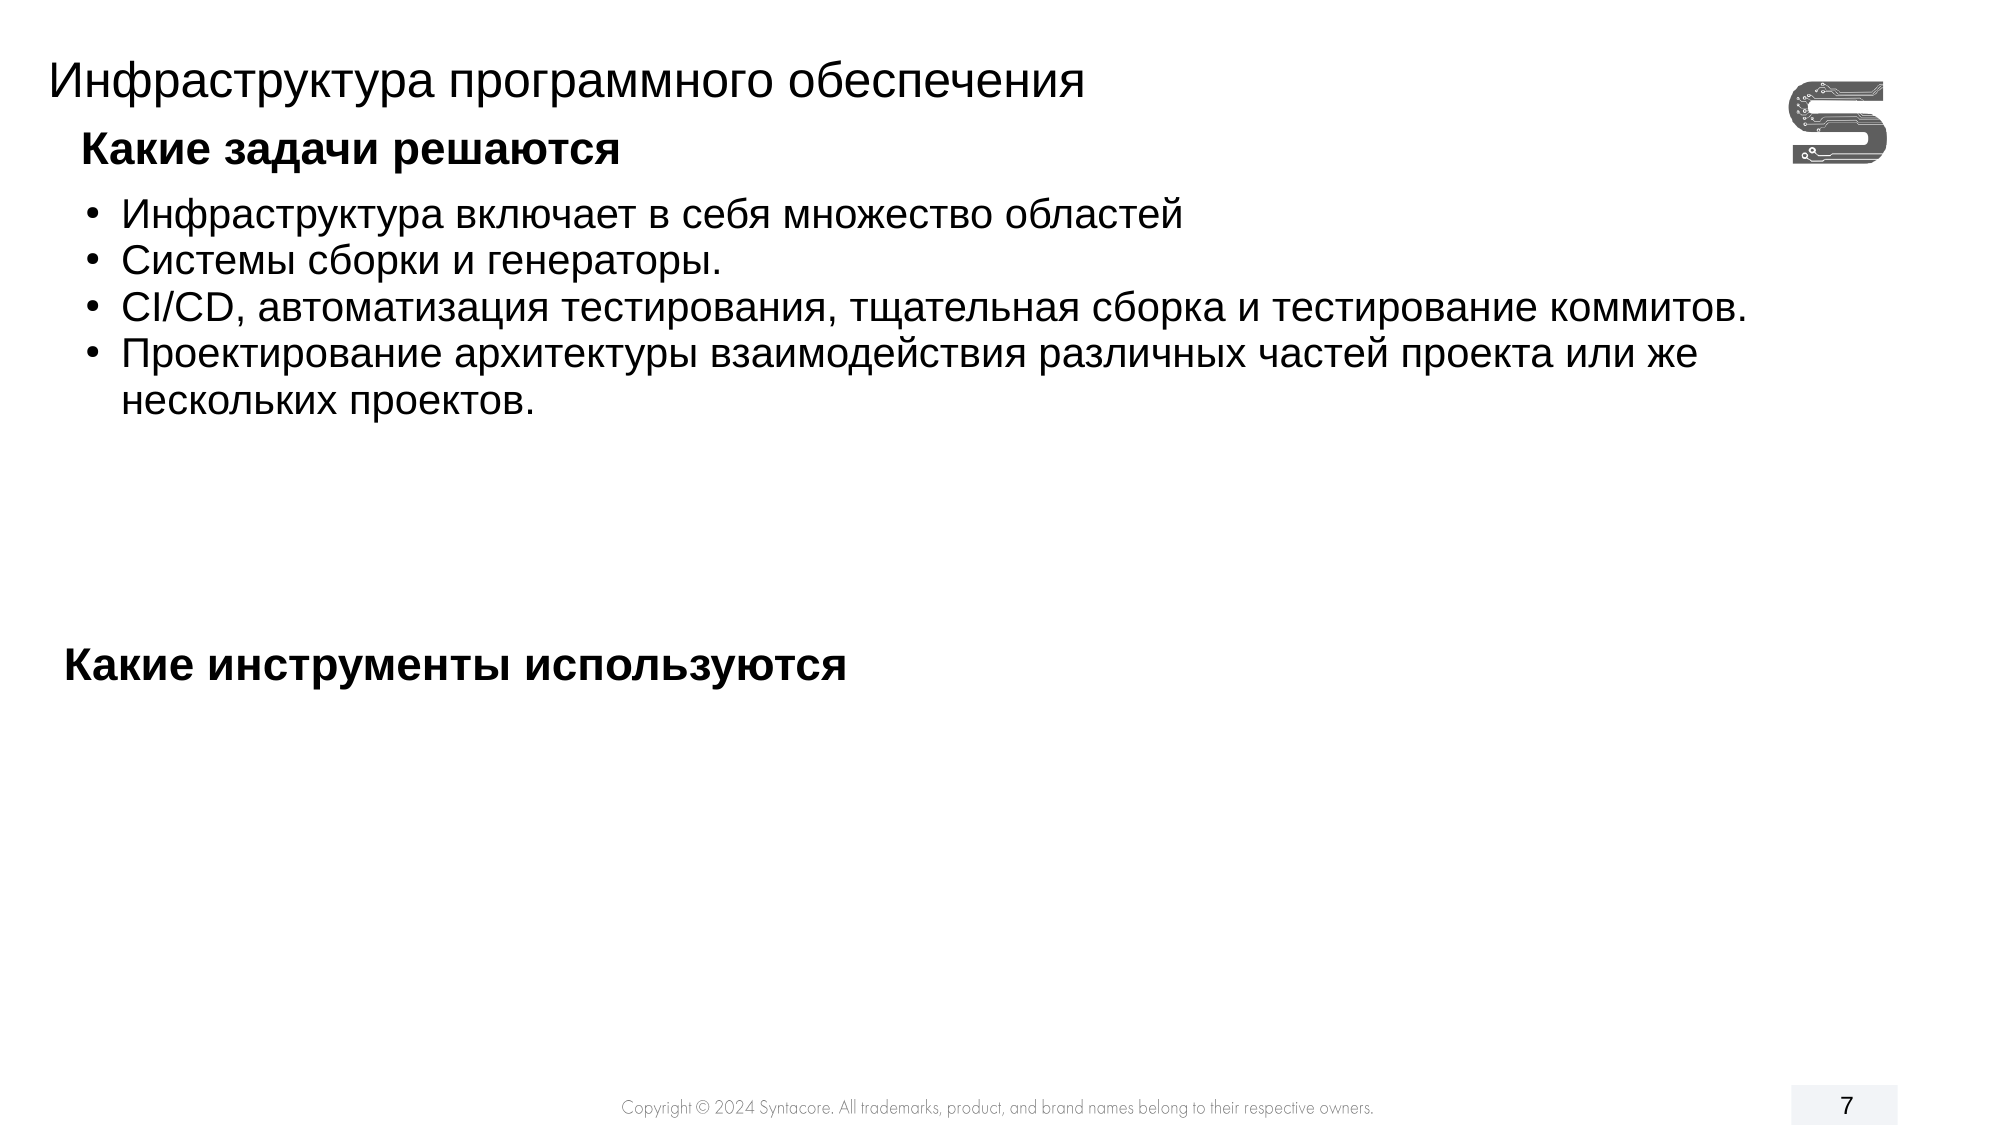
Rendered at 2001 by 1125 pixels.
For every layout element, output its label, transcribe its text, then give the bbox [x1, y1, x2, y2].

text_box <number> [1825, 1084, 1969, 1125]
picture [1788, 81, 1887, 164]
text_box Инфраструктура включает в себя множество областей Системы сборки и генераторы. CI/CD, автоматизация тестирования, тщательная сборка и тестирование коммитов. Проектирование архитектуры взаимодействия различных частей проекта или же нескольких проектов. [70, 183, 1921, 632]
picture [621, 1094, 1381, 1119]
text_box Какие инструменты используются [23, 631, 889, 759]
text_box Какие задачи решаются [21, 115, 681, 243]
text_box Инфраструктура программного обеспечения [8, 45, 1126, 116]
